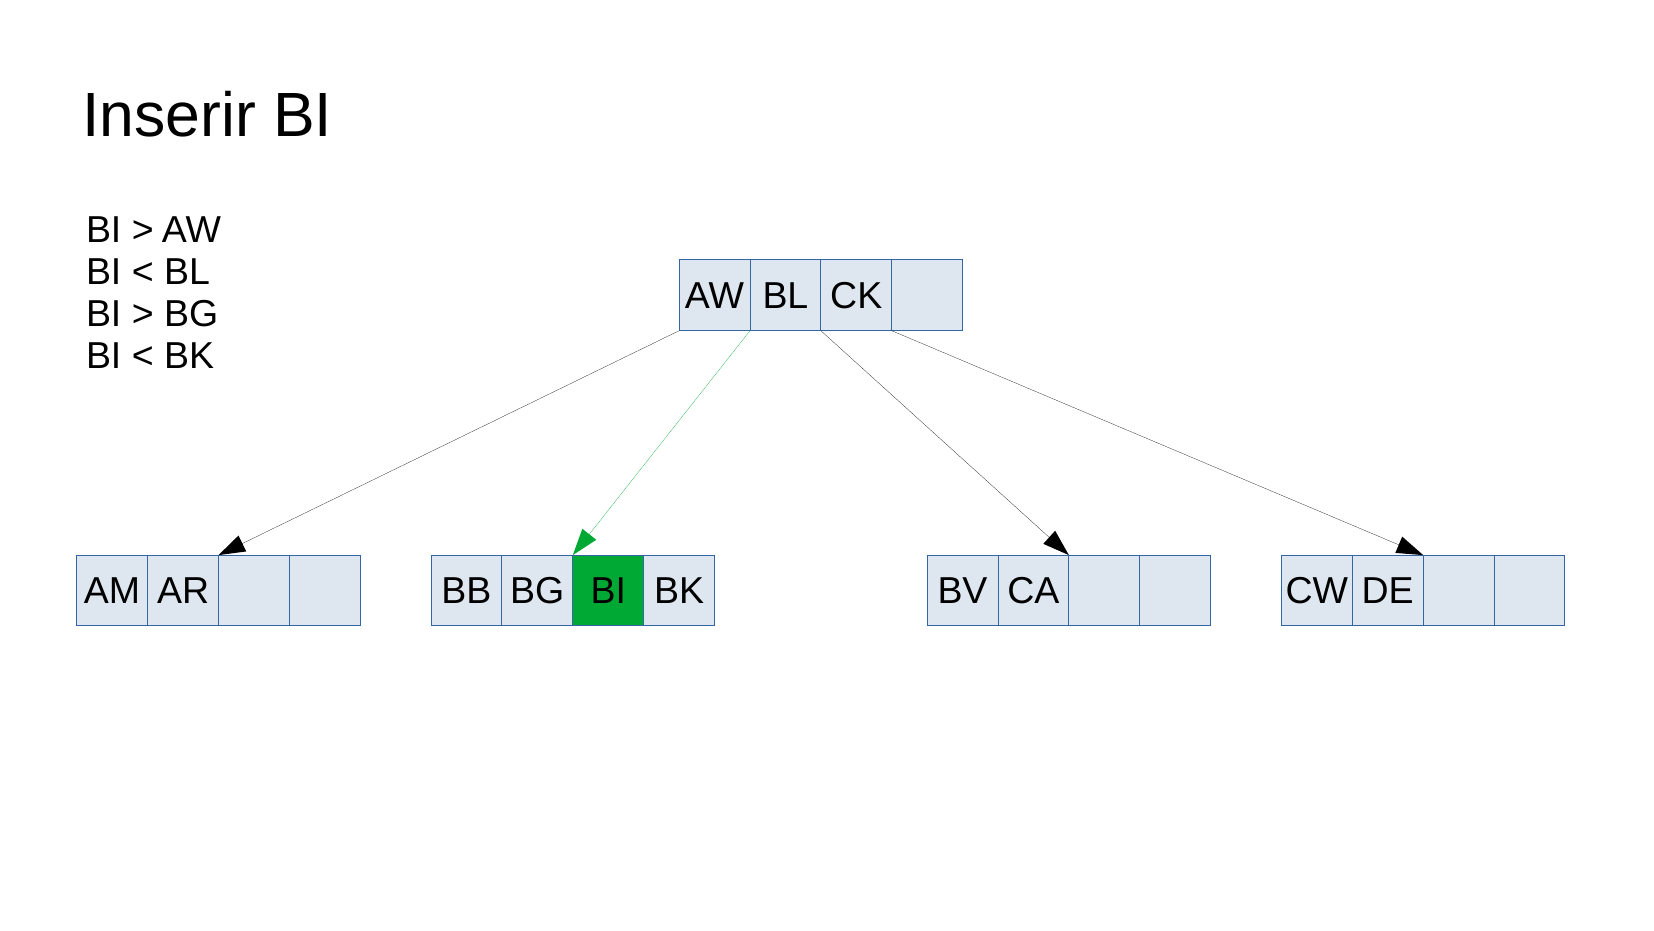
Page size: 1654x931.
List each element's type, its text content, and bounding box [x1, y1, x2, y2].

text_box AR [147, 555, 218, 626]
title Inserir BI [82, 37, 1571, 193]
text_box AM [76, 555, 147, 626]
text_box DE [1352, 555, 1423, 626]
text_box [891, 259, 963, 331]
text_box BI > AW BI < BL BI > BG BI < BK [71, 200, 237, 384]
text_box BL [750, 259, 820, 331]
text_box BK [643, 555, 715, 626]
text_box AW [679, 259, 750, 331]
text_box BB [431, 555, 501, 626]
text_box BG [501, 555, 572, 626]
text_box CA [998, 555, 1068, 626]
text_box BV [927, 555, 998, 626]
text_box [218, 555, 361, 626]
text_box BI [572, 555, 643, 626]
text_box [1068, 555, 1211, 626]
text_box [1423, 555, 1565, 626]
text_box CW [1281, 555, 1352, 626]
text_box CK [820, 259, 891, 331]
